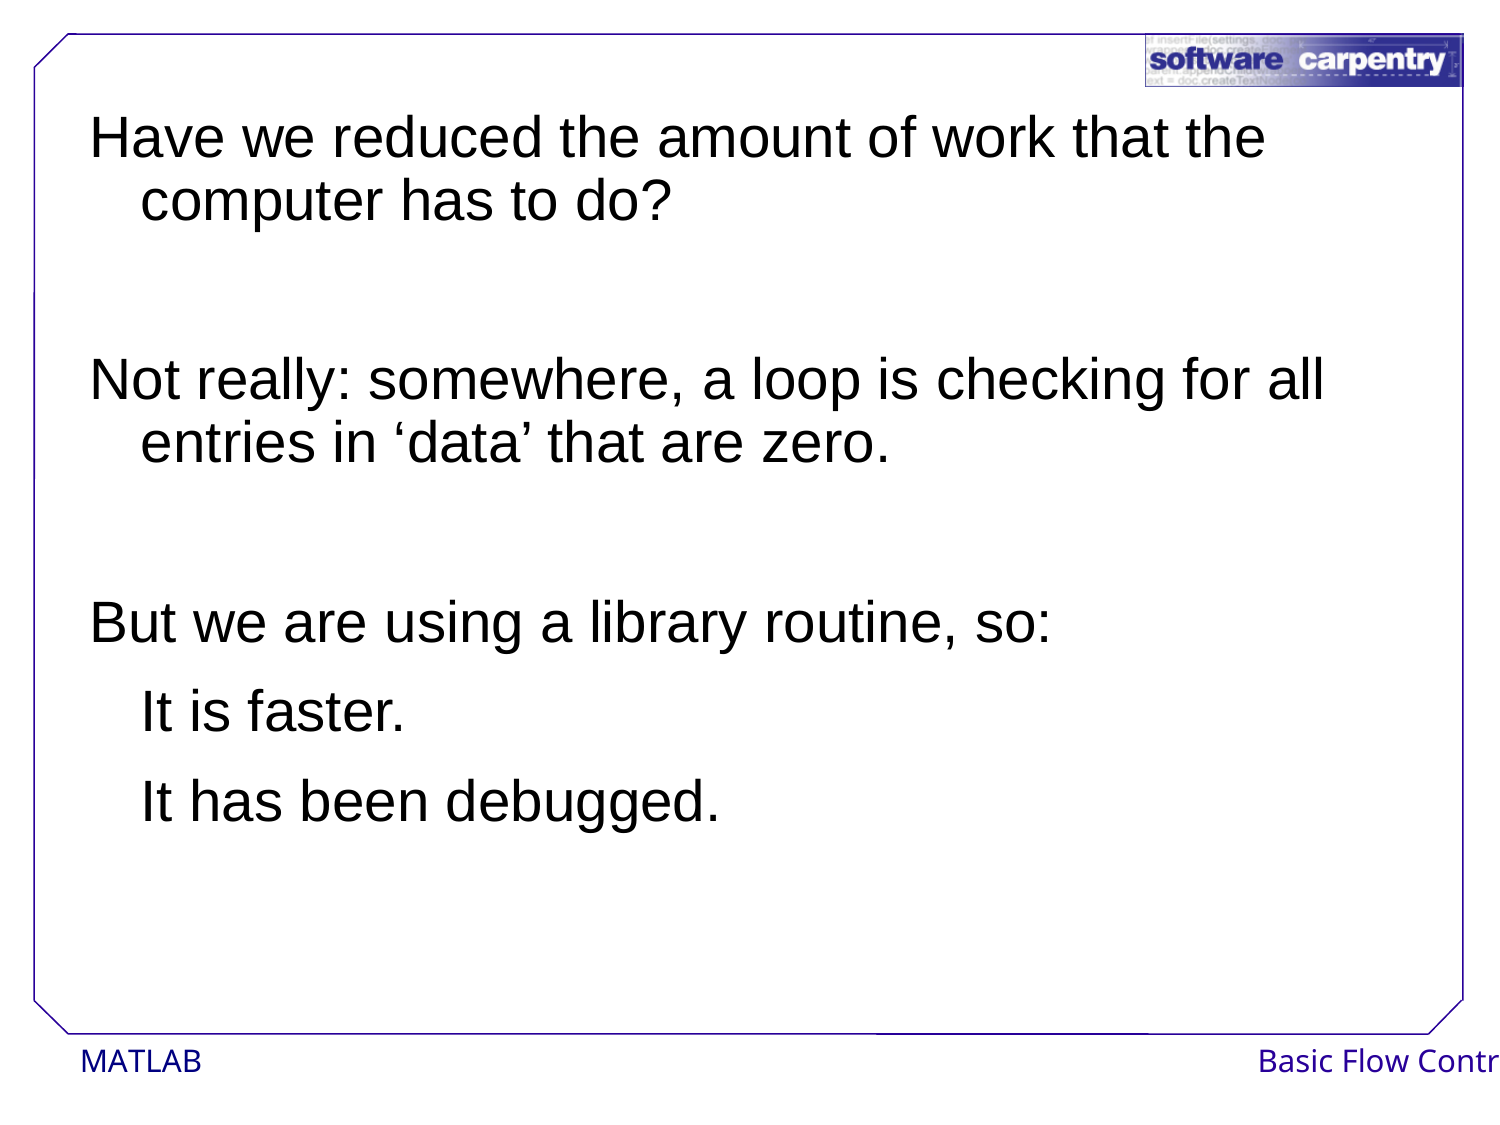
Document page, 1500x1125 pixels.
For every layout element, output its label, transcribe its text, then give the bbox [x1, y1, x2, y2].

picture [1145, 33, 1464, 87]
list Have we reduced the amount of work that the computer has to do? Not really: somewhere, a loop is checking for all entries in ‘data’ that are zero. But we are using a library routine, so: It is faster. It has been debugged. [75, 99, 1426, 1013]
